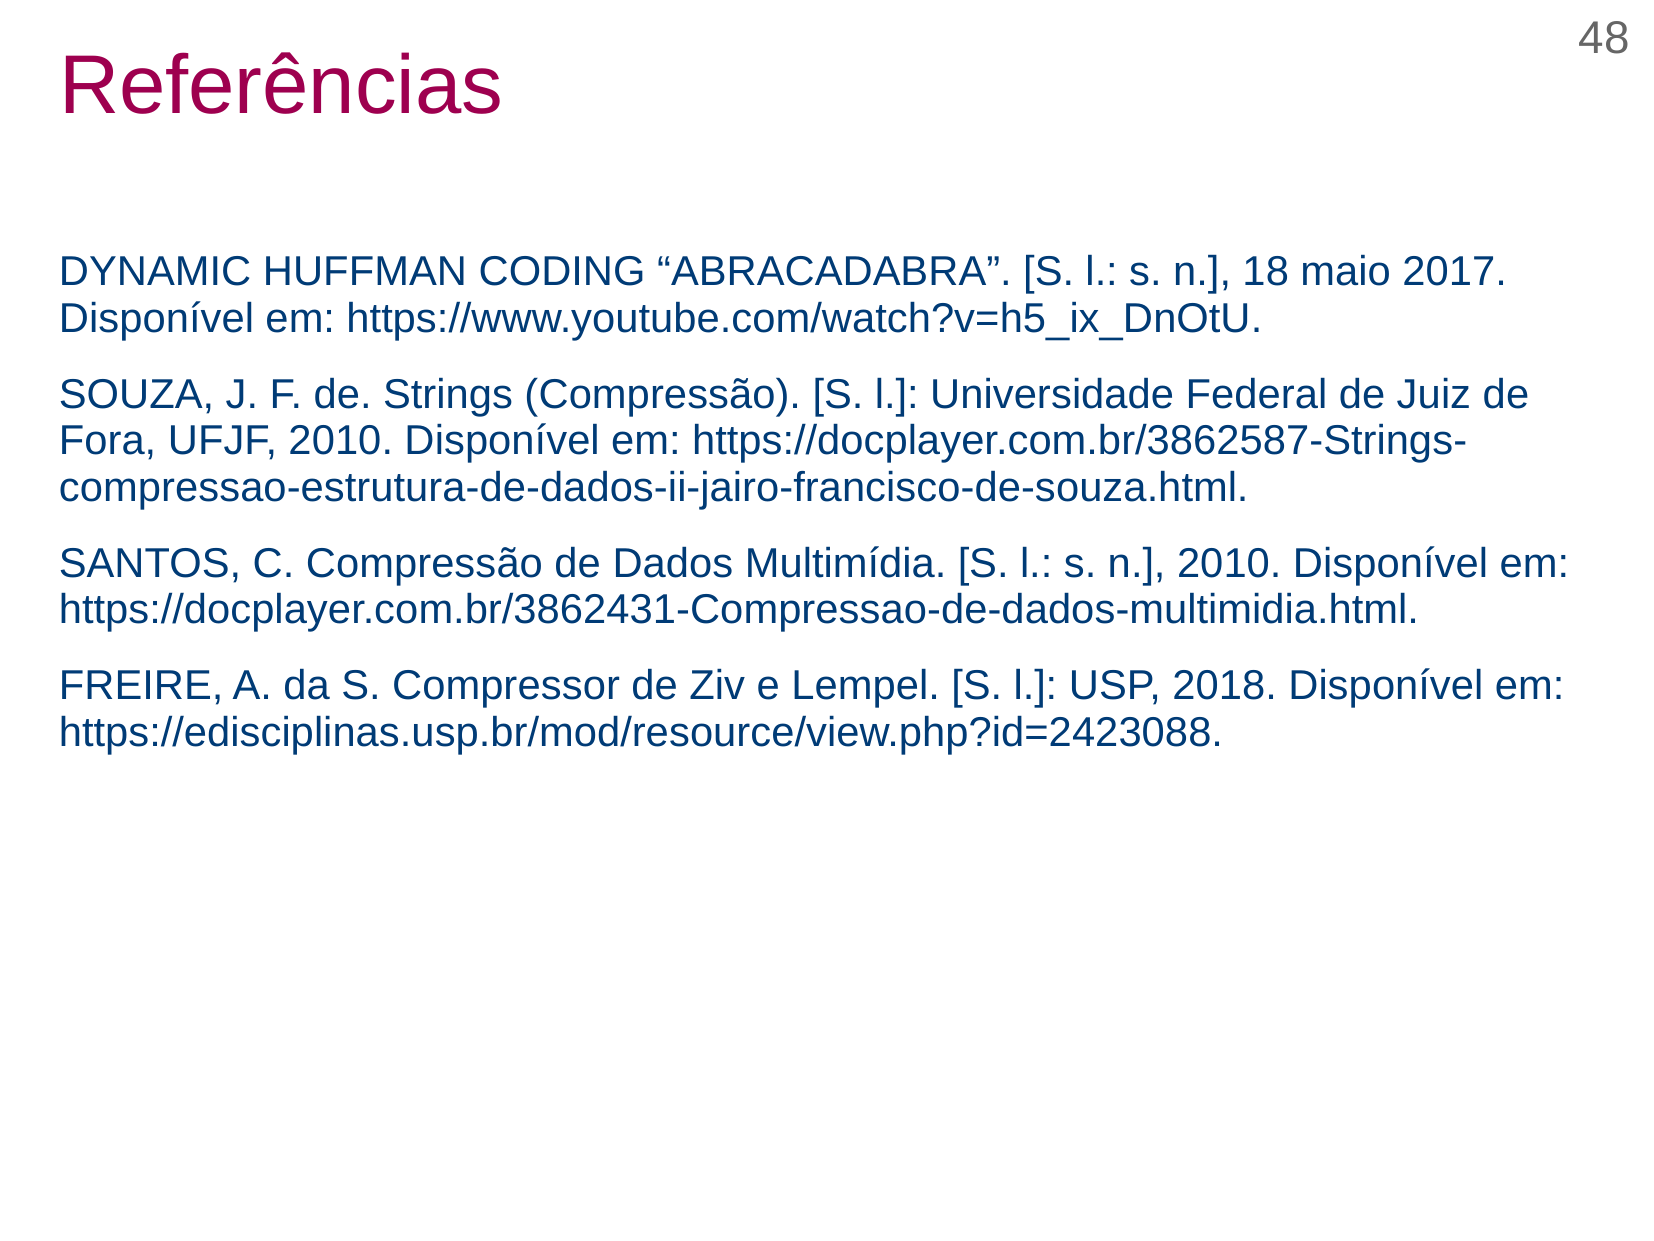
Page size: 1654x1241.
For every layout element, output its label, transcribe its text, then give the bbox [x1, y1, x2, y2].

title Referências [59, 29, 1595, 148]
list DYNAMIC HUFFMAN CODING “ABRACADABRA”. [S. l.: s. n.], 18 maio 2017. Disponível em: https://www.youtube.com/watch?v=h5_ix_DnOtU. SOUZA, J. F. de. Strings (Compressão). [S. l.]: Universidade Federal de Juiz de Fora, UFJF, 2010. Disponível em: https://docplayer.com.br/3862587-Strings-compressao-estrutura-de-dados-ii-jairo-francisco-de-souza.html. SANTOS, C. Compressão de Dados Multimídia. [S. l.: s. n.], 2010. Disponível em: https://docplayer.com.br/3862431-Compressao-de-dados-multimidia.html. FREIRE, A. da S. Compressor de Ziv e Lempel. [S. l.]: USP, 2018. Disponível em: https://edisciplinas.usp.br/mod/resource/view.php?id=2423088. [59, 248, 1595, 1235]
